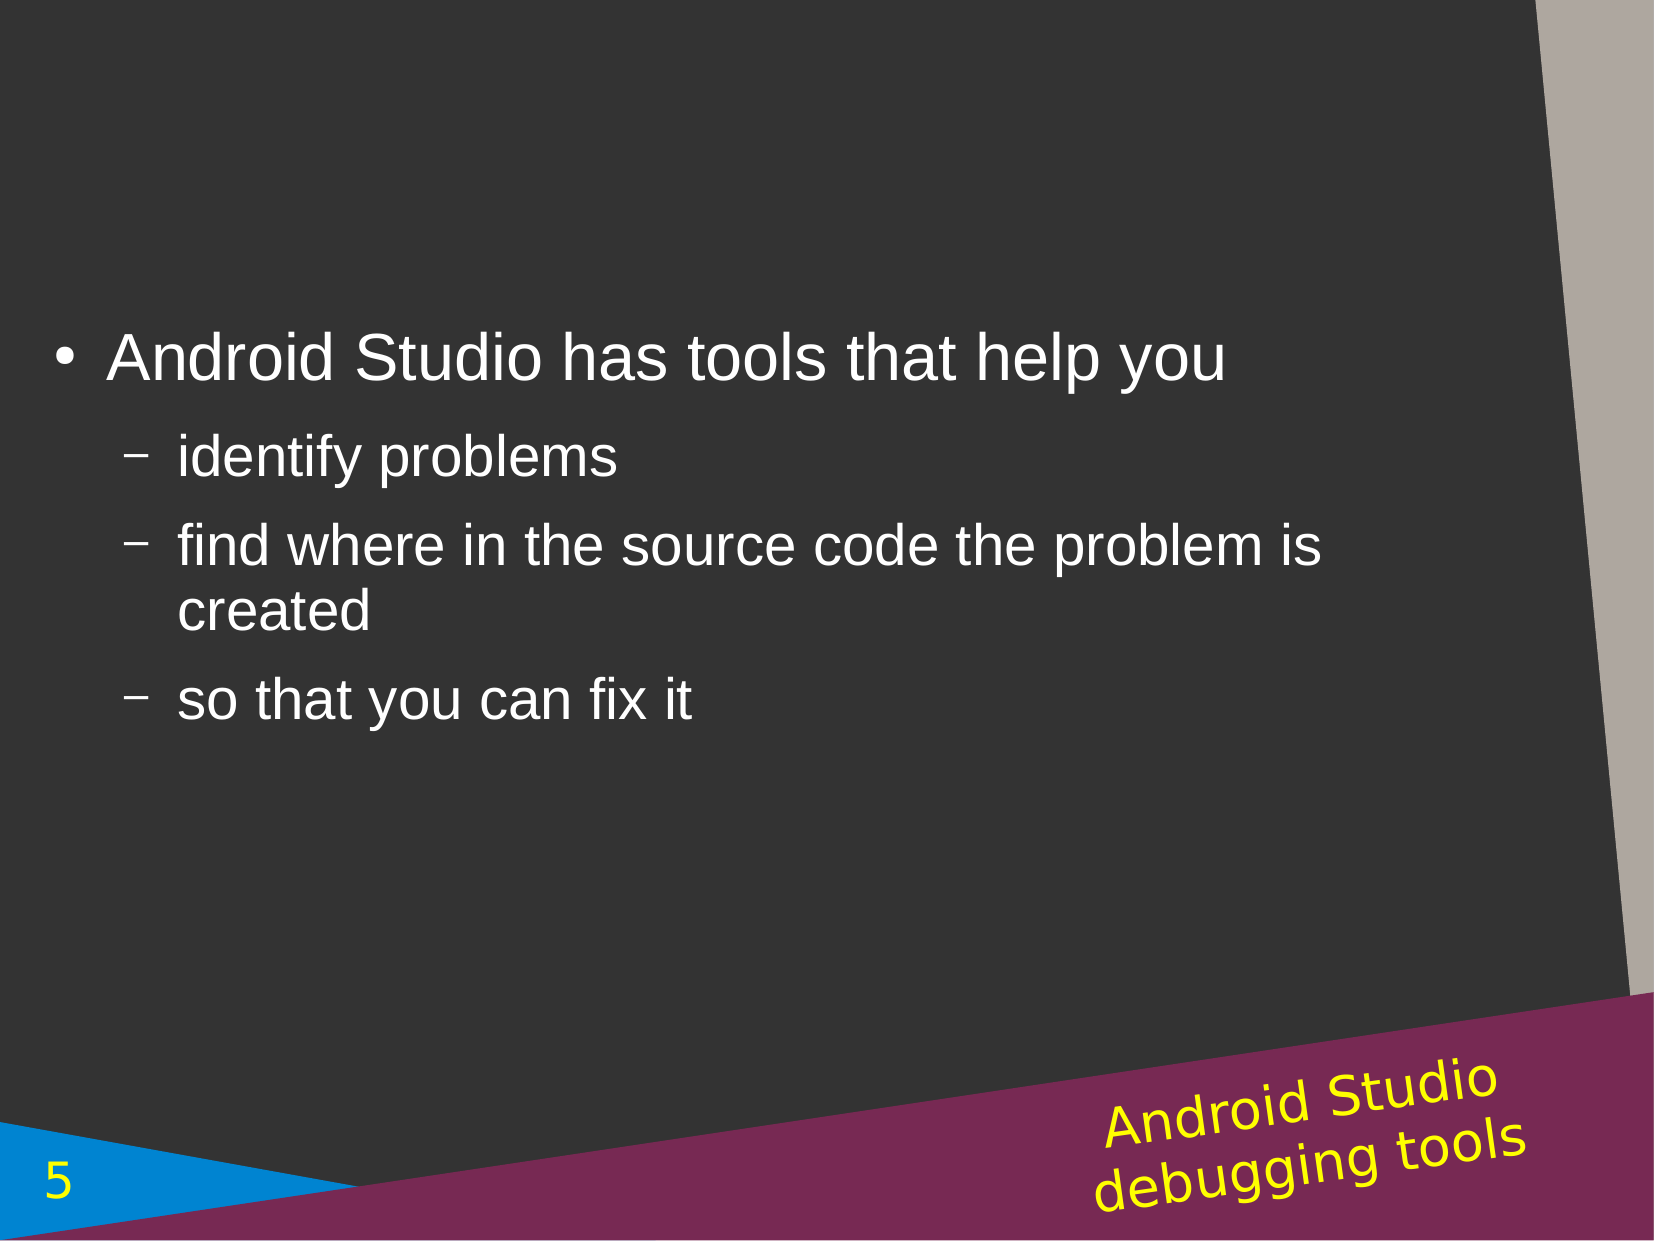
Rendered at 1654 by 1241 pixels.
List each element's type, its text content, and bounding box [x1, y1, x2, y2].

list Android Studio has tools that help you identify problems find where in the source code the problem is created so that you can fix it [35, 59, 1524, 993]
title Android Studio debugging tools [956, 995, 1654, 1241]
